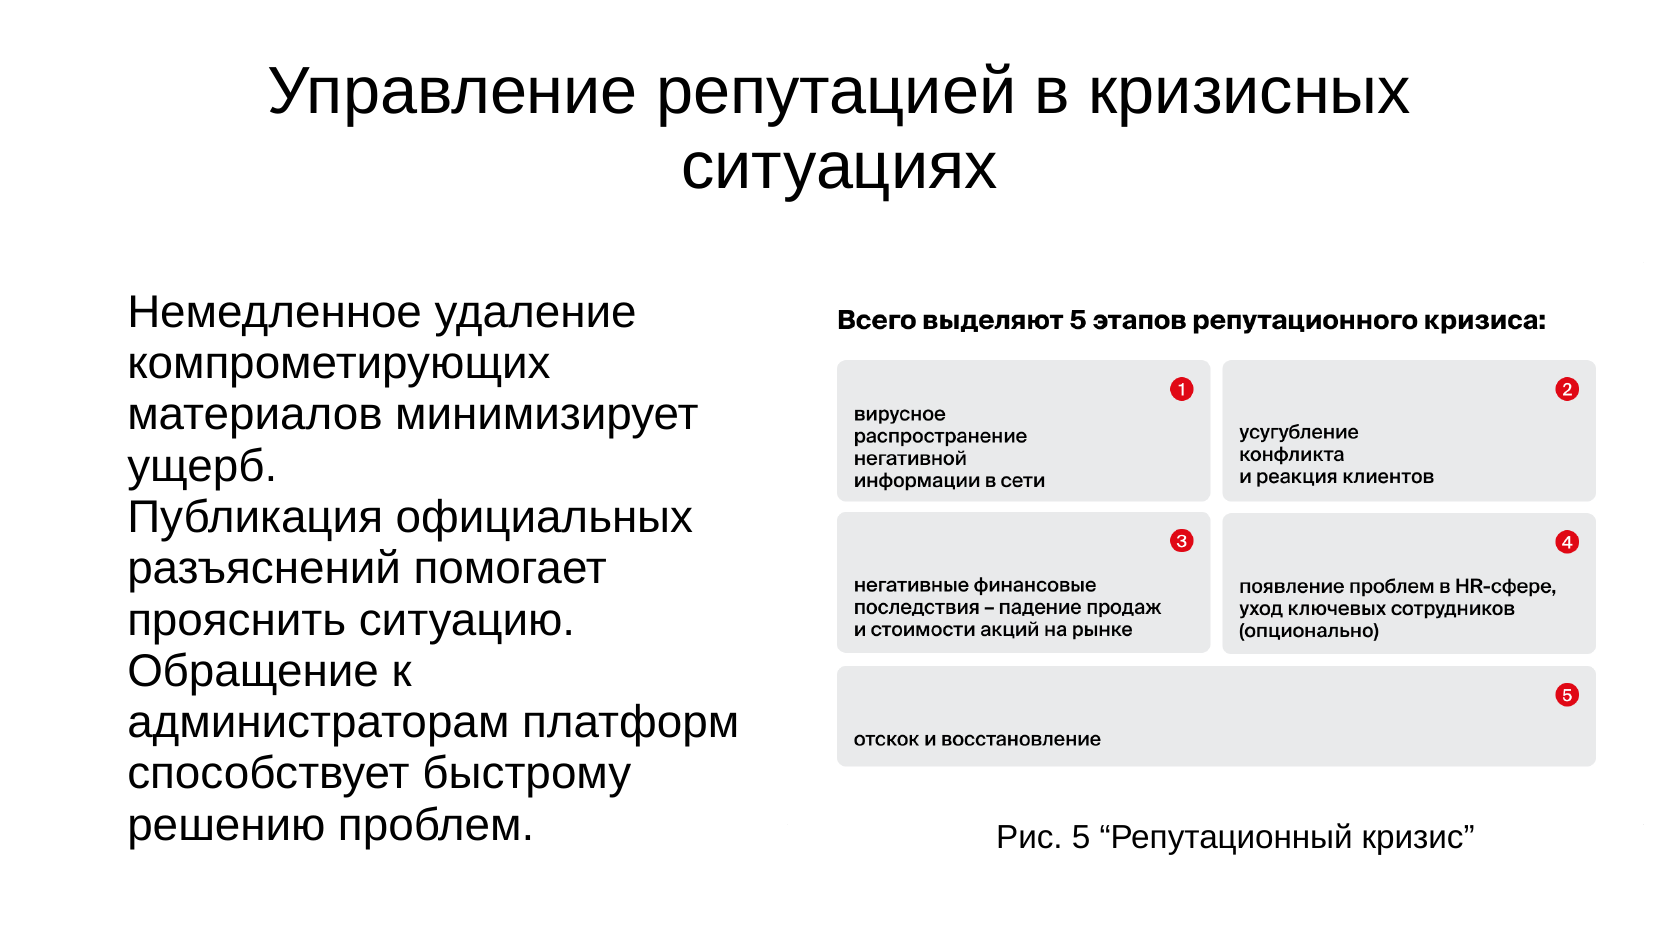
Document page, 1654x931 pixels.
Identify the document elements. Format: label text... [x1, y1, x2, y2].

text_box Рис. 5 “Репутационный кризис” [981, 810, 1463, 863]
picture [787, 262, 1644, 826]
text_box Немедленное удаление компрометирующих материалов минимизирует ущерб. Публикация официальных разъяснений помогает прояснить ситуацию. Обращение к администраторам платформ способствует быстрому решению проблем. [112, 278, 787, 751]
text_box Управление репутацией в кризисных ситуациях [112, 30, 1568, 226]
